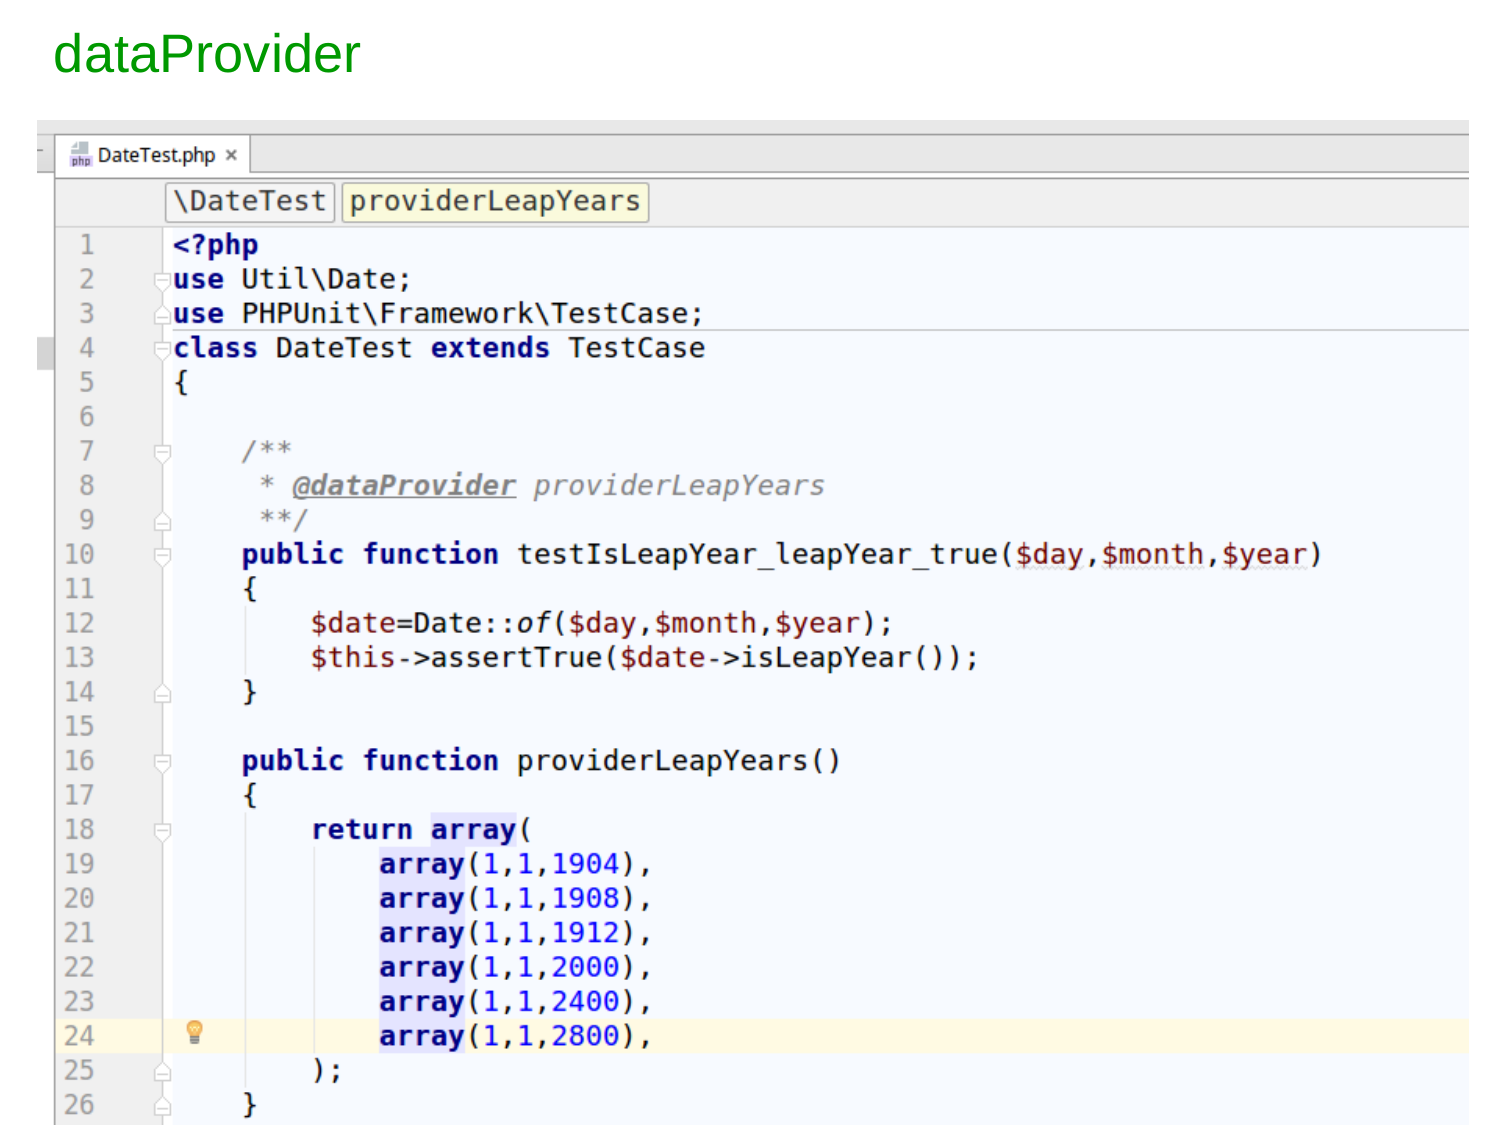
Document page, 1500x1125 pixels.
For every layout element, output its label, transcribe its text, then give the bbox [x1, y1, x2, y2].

picture [37, 120, 1469, 1125]
text_box dataProvider [39, 15, 1351, 92]
